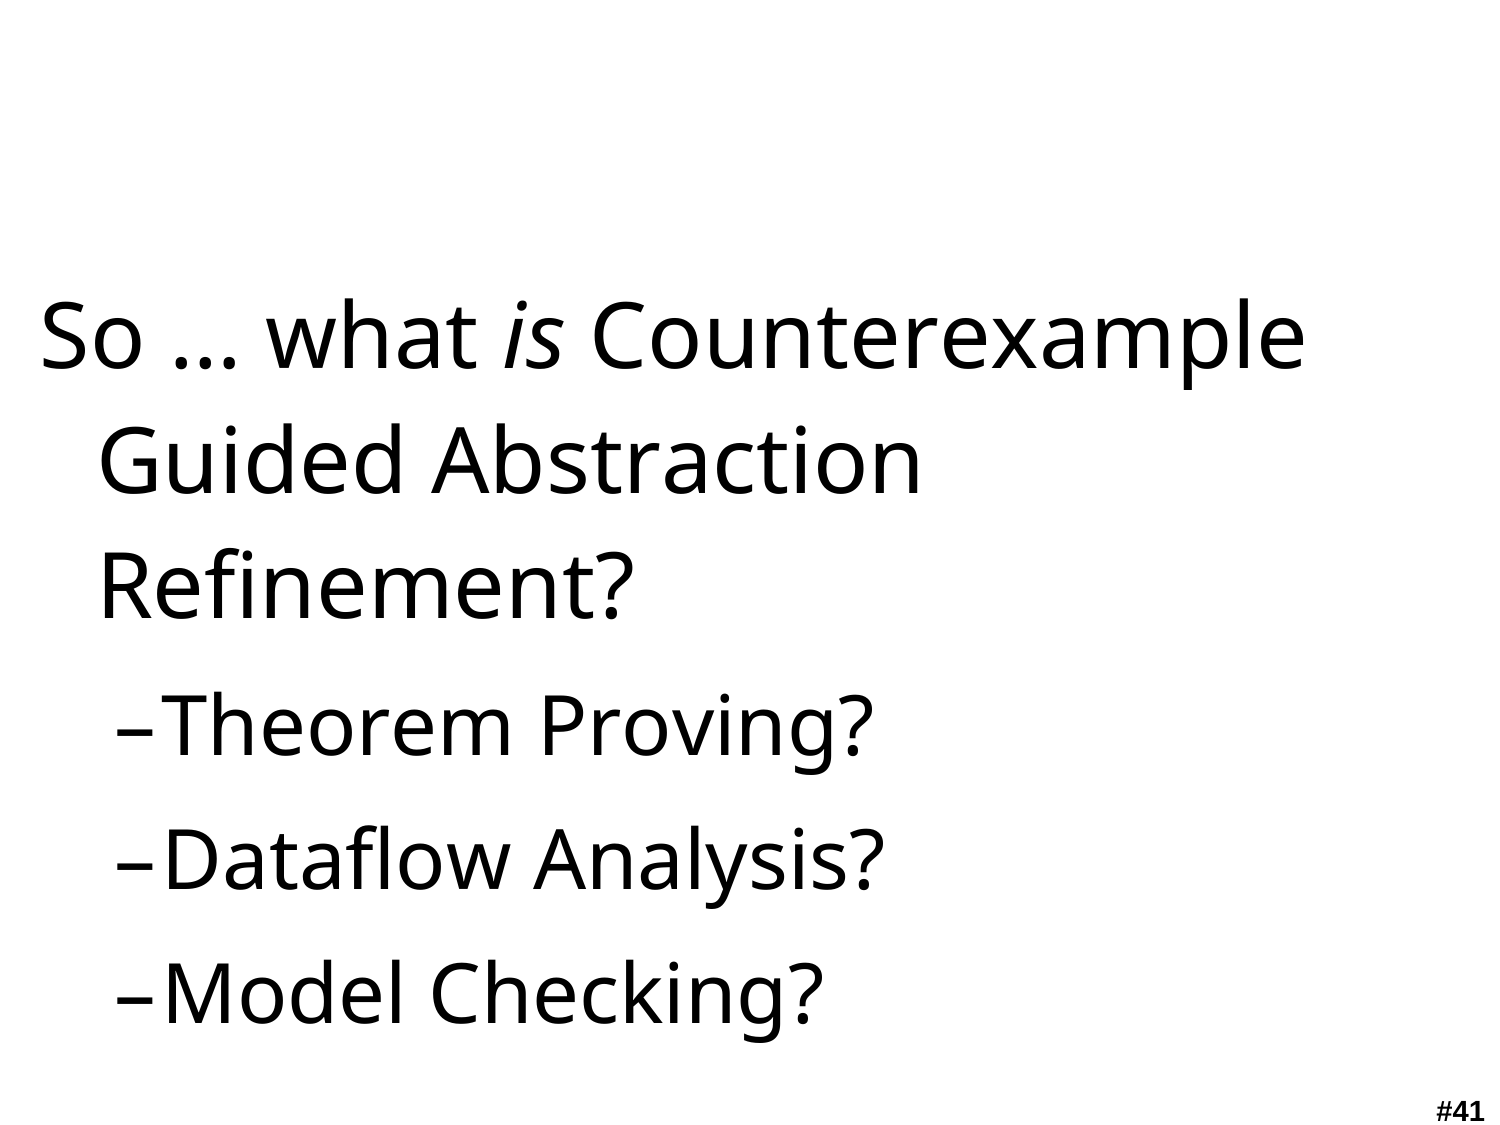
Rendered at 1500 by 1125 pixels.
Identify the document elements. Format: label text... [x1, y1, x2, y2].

list So … what is Counterexample Guided Abstraction Refinement? Theorem Proving? Dataflow Analysis? Model Checking? [24, 262, 1476, 1101]
